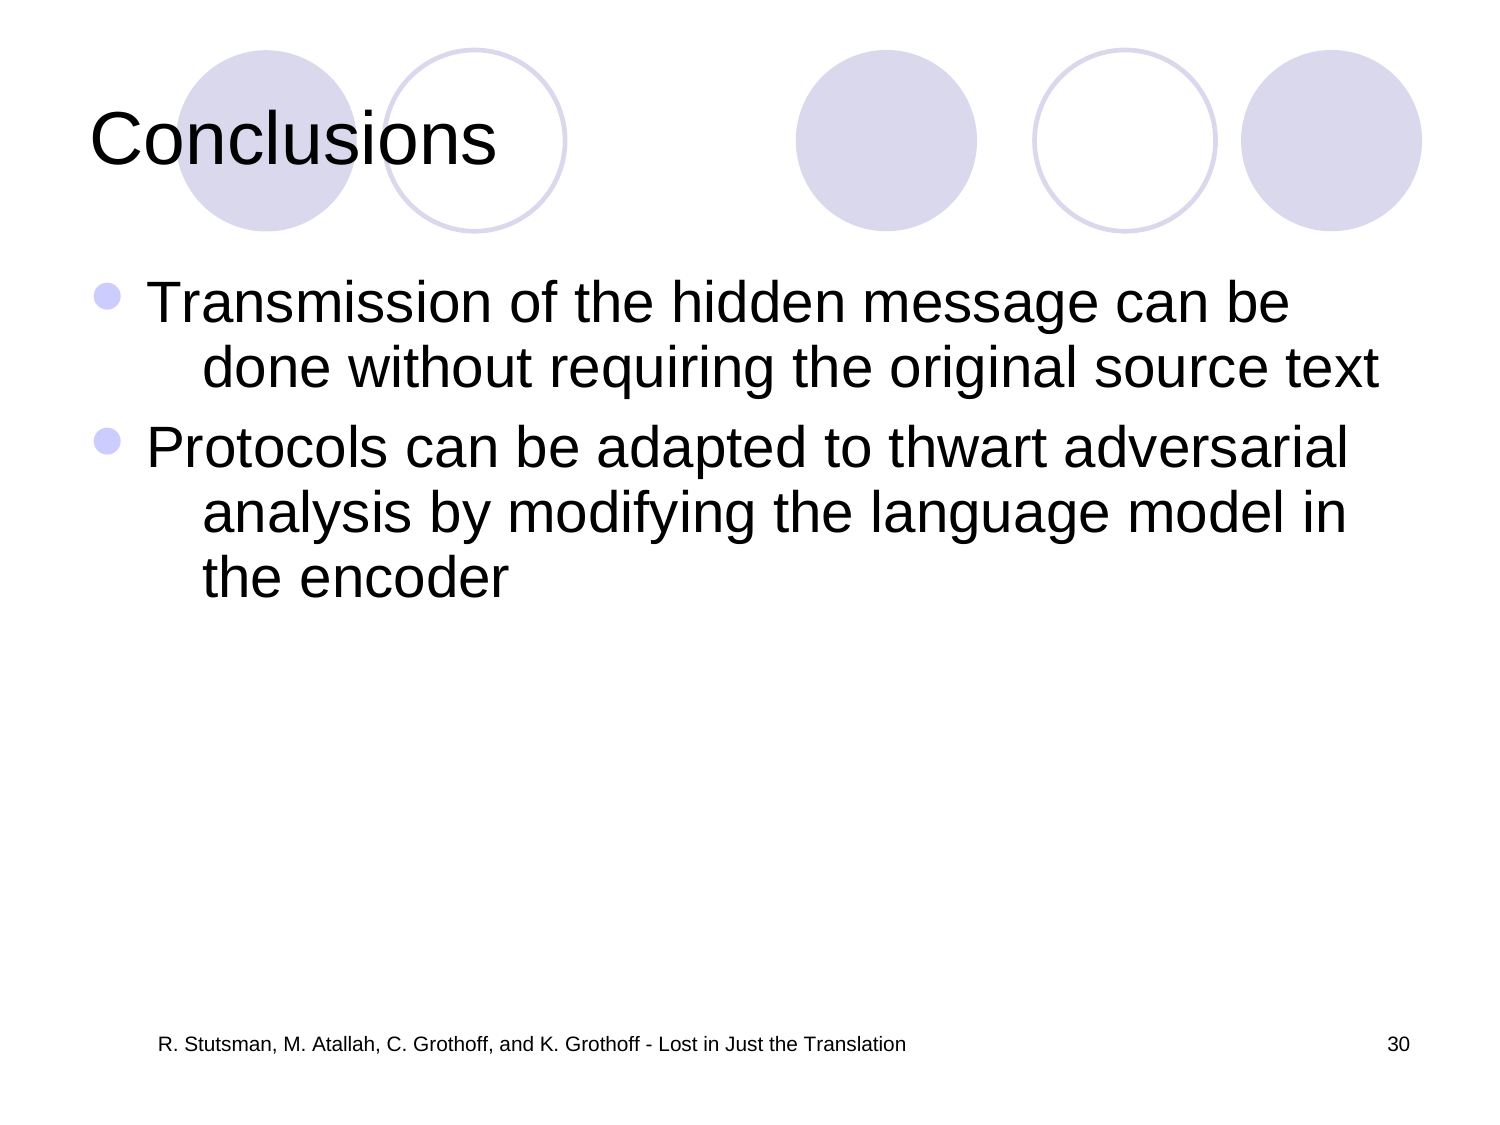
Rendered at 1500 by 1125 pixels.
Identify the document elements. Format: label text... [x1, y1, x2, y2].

list Transmission of the hidden message can be done without requiring the original source text Protocols can be adapted to thwart adversarial analysis by modifying the language model in the encoder [75, 262, 1426, 1006]
title Conclusions [75, 45, 1426, 233]
